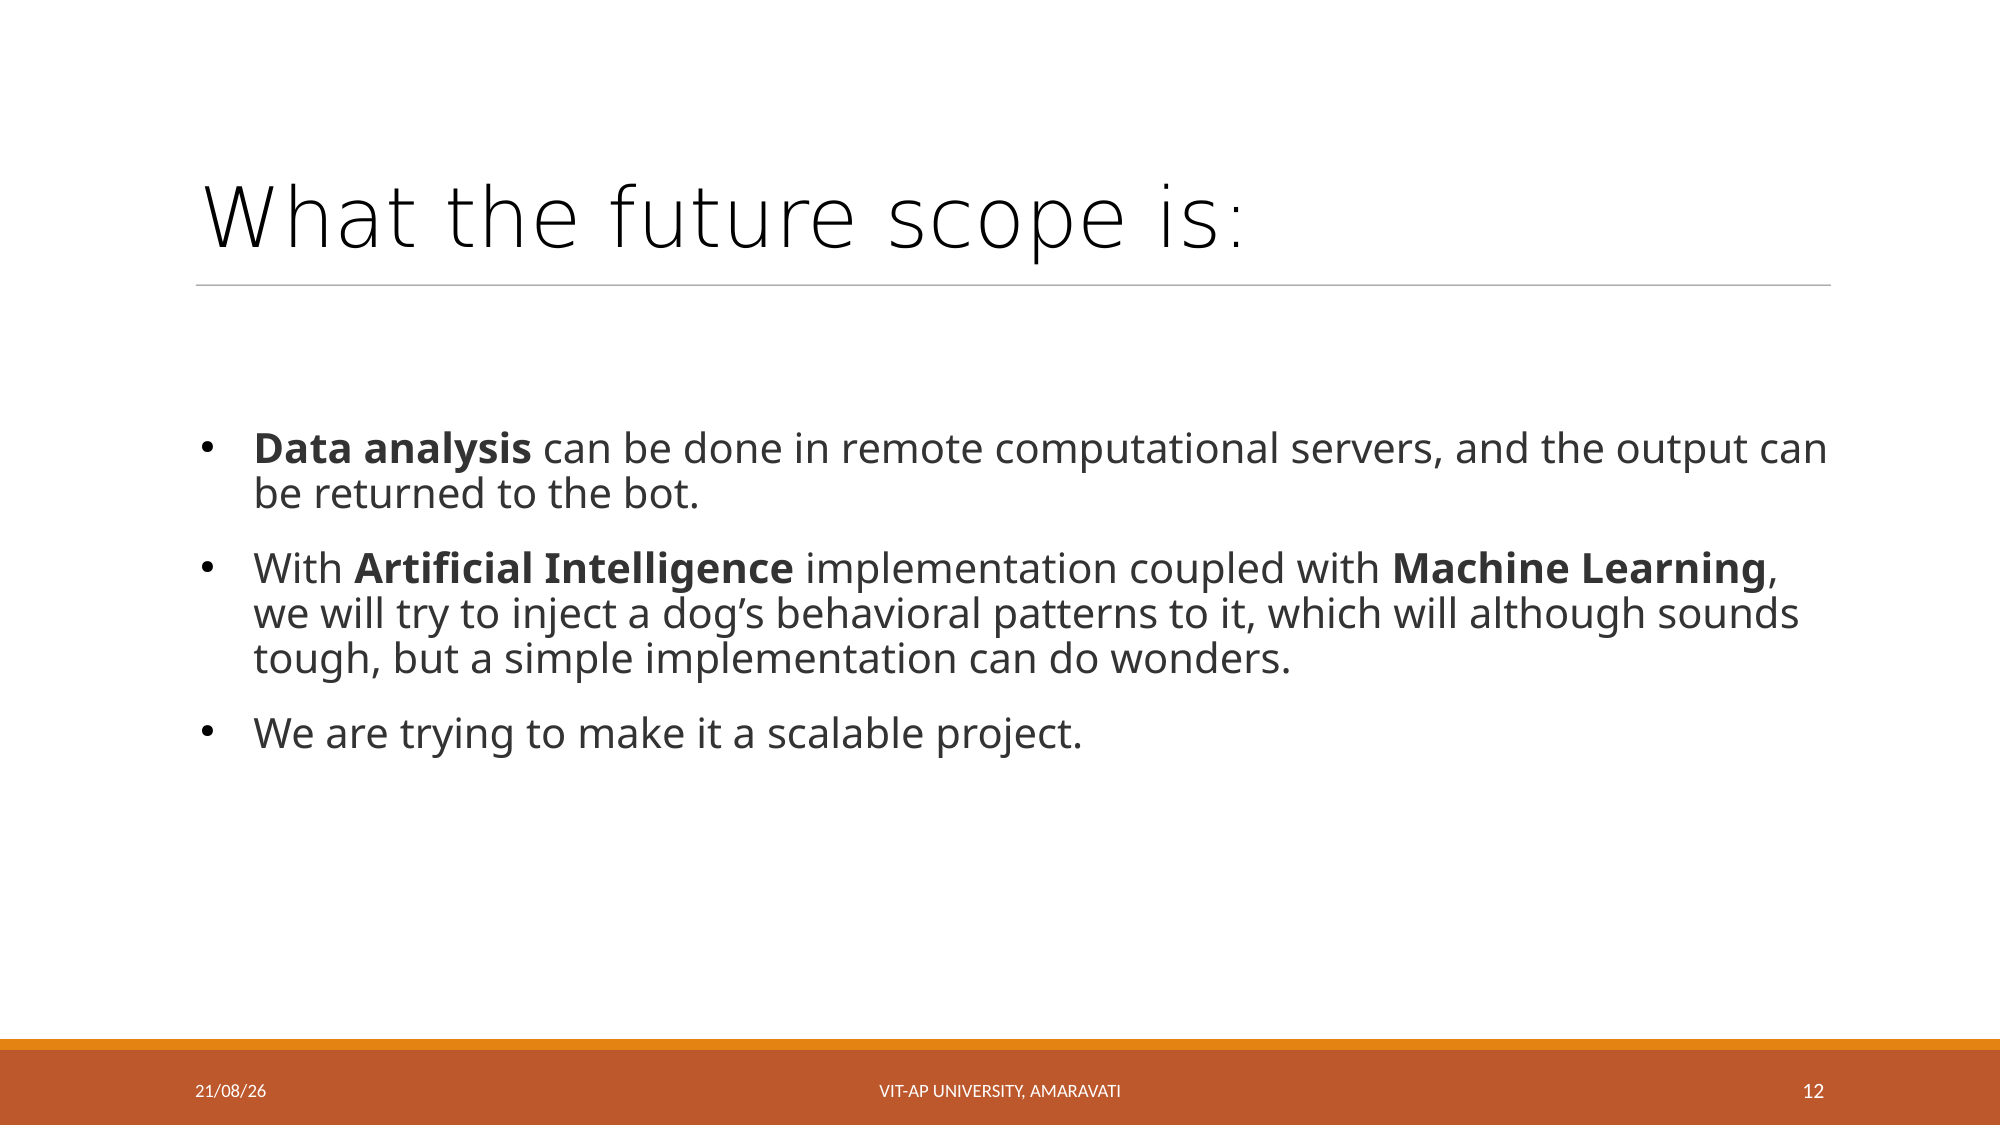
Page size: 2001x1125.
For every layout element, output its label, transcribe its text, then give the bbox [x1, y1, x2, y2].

footer VIT-AP University, Amaravati [604, 1059, 1396, 1120]
title What the future scope is: [184, 125, 1835, 273]
slide_number 30/09/17 [180, 1059, 586, 1120]
list Data analysis can be done in remote computational servers, and the output can be returned to the bot. With Artificial Intelligence implementation coupled with Machine Learning, we will try to inject a dog’s behavioral patterns to it, which will although sounds tough, but a simple implementation can do wonders. We are trying to make it a scalable project. [182, 341, 1833, 1001]
slide_number <number> [1624, 1059, 1840, 1120]
